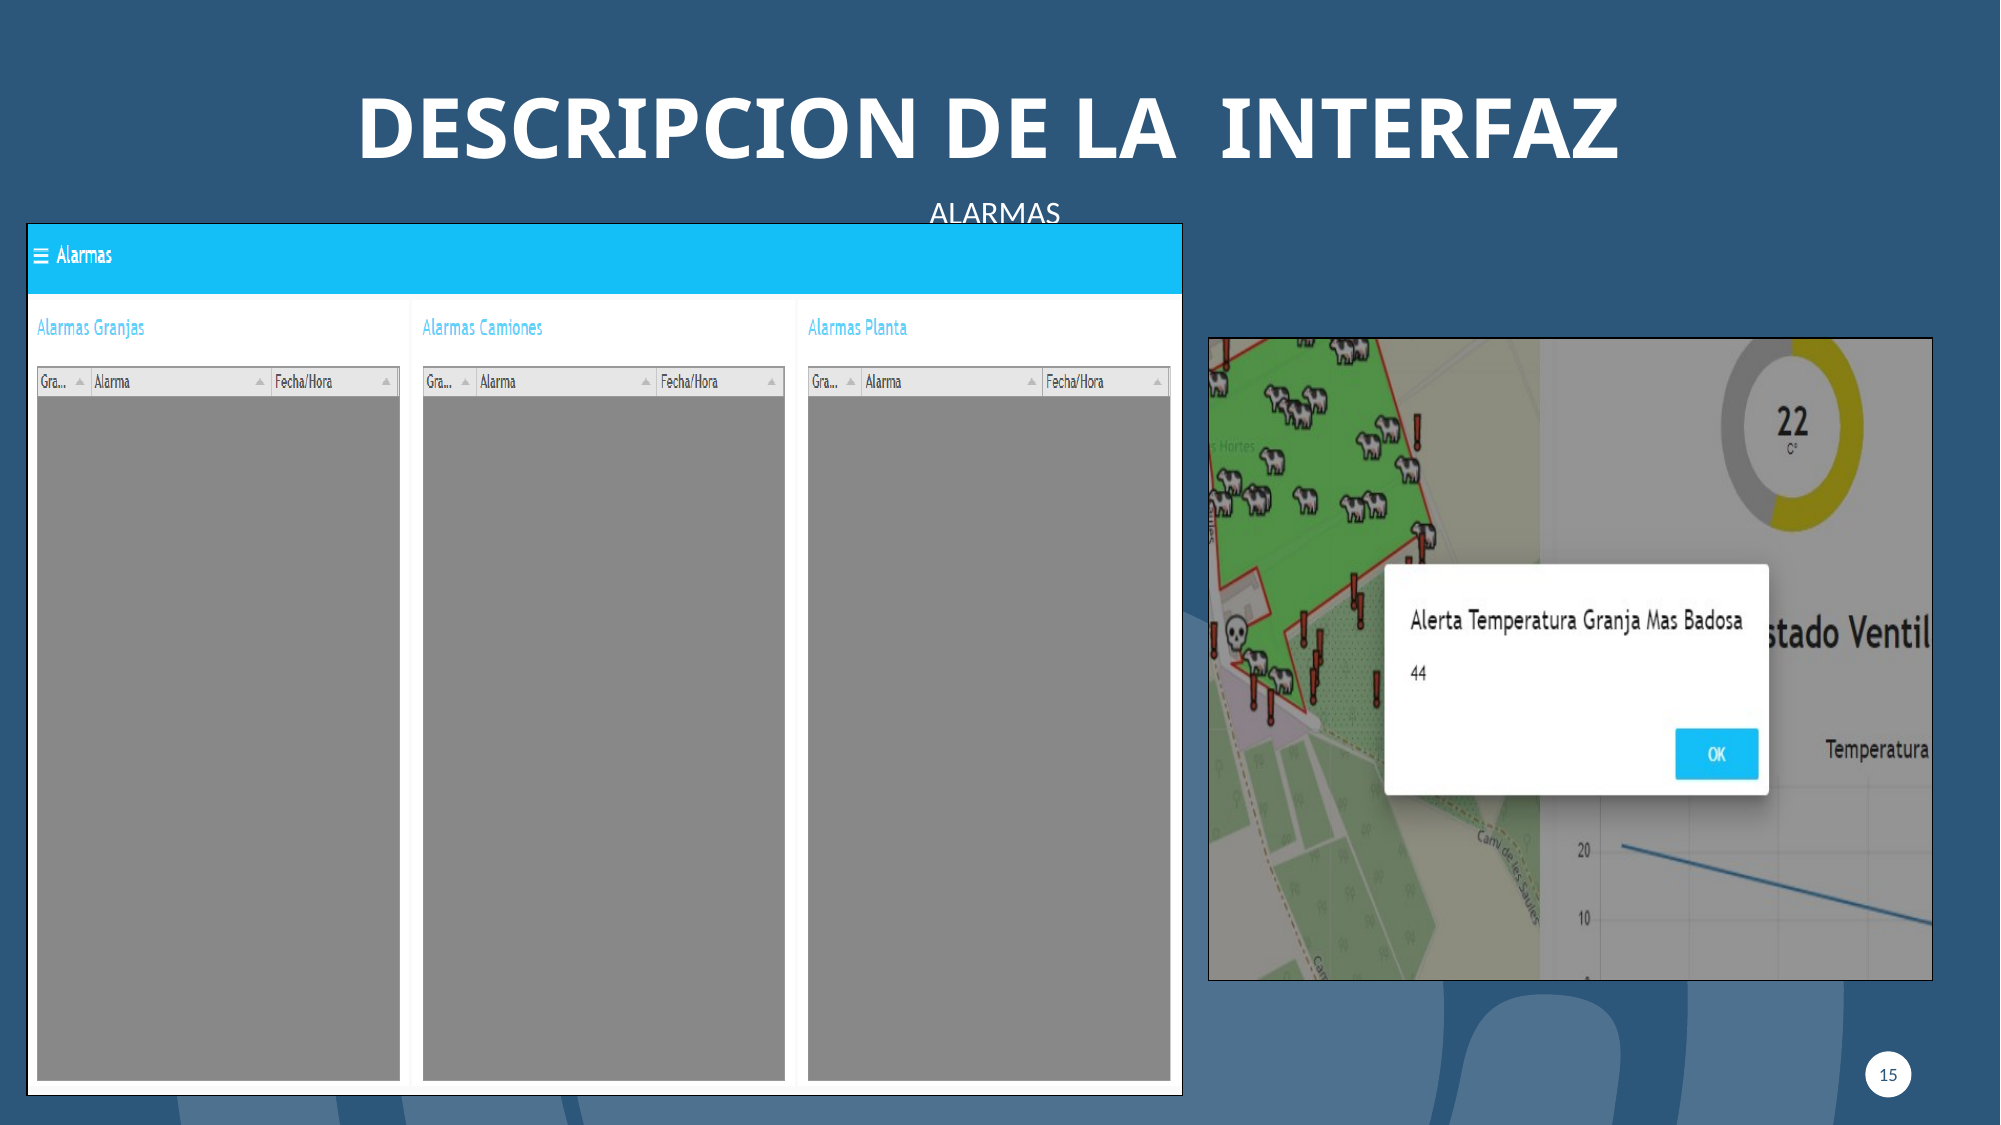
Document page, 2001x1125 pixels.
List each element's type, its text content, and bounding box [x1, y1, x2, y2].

text_box [1864, 1059, 1913, 1090]
picture [1209, 338, 1932, 980]
picture [27, 224, 1182, 1095]
list ALARMAS [98, 145, 1824, 252]
title Descripcion de la interfaz [98, 0, 1824, 145]
